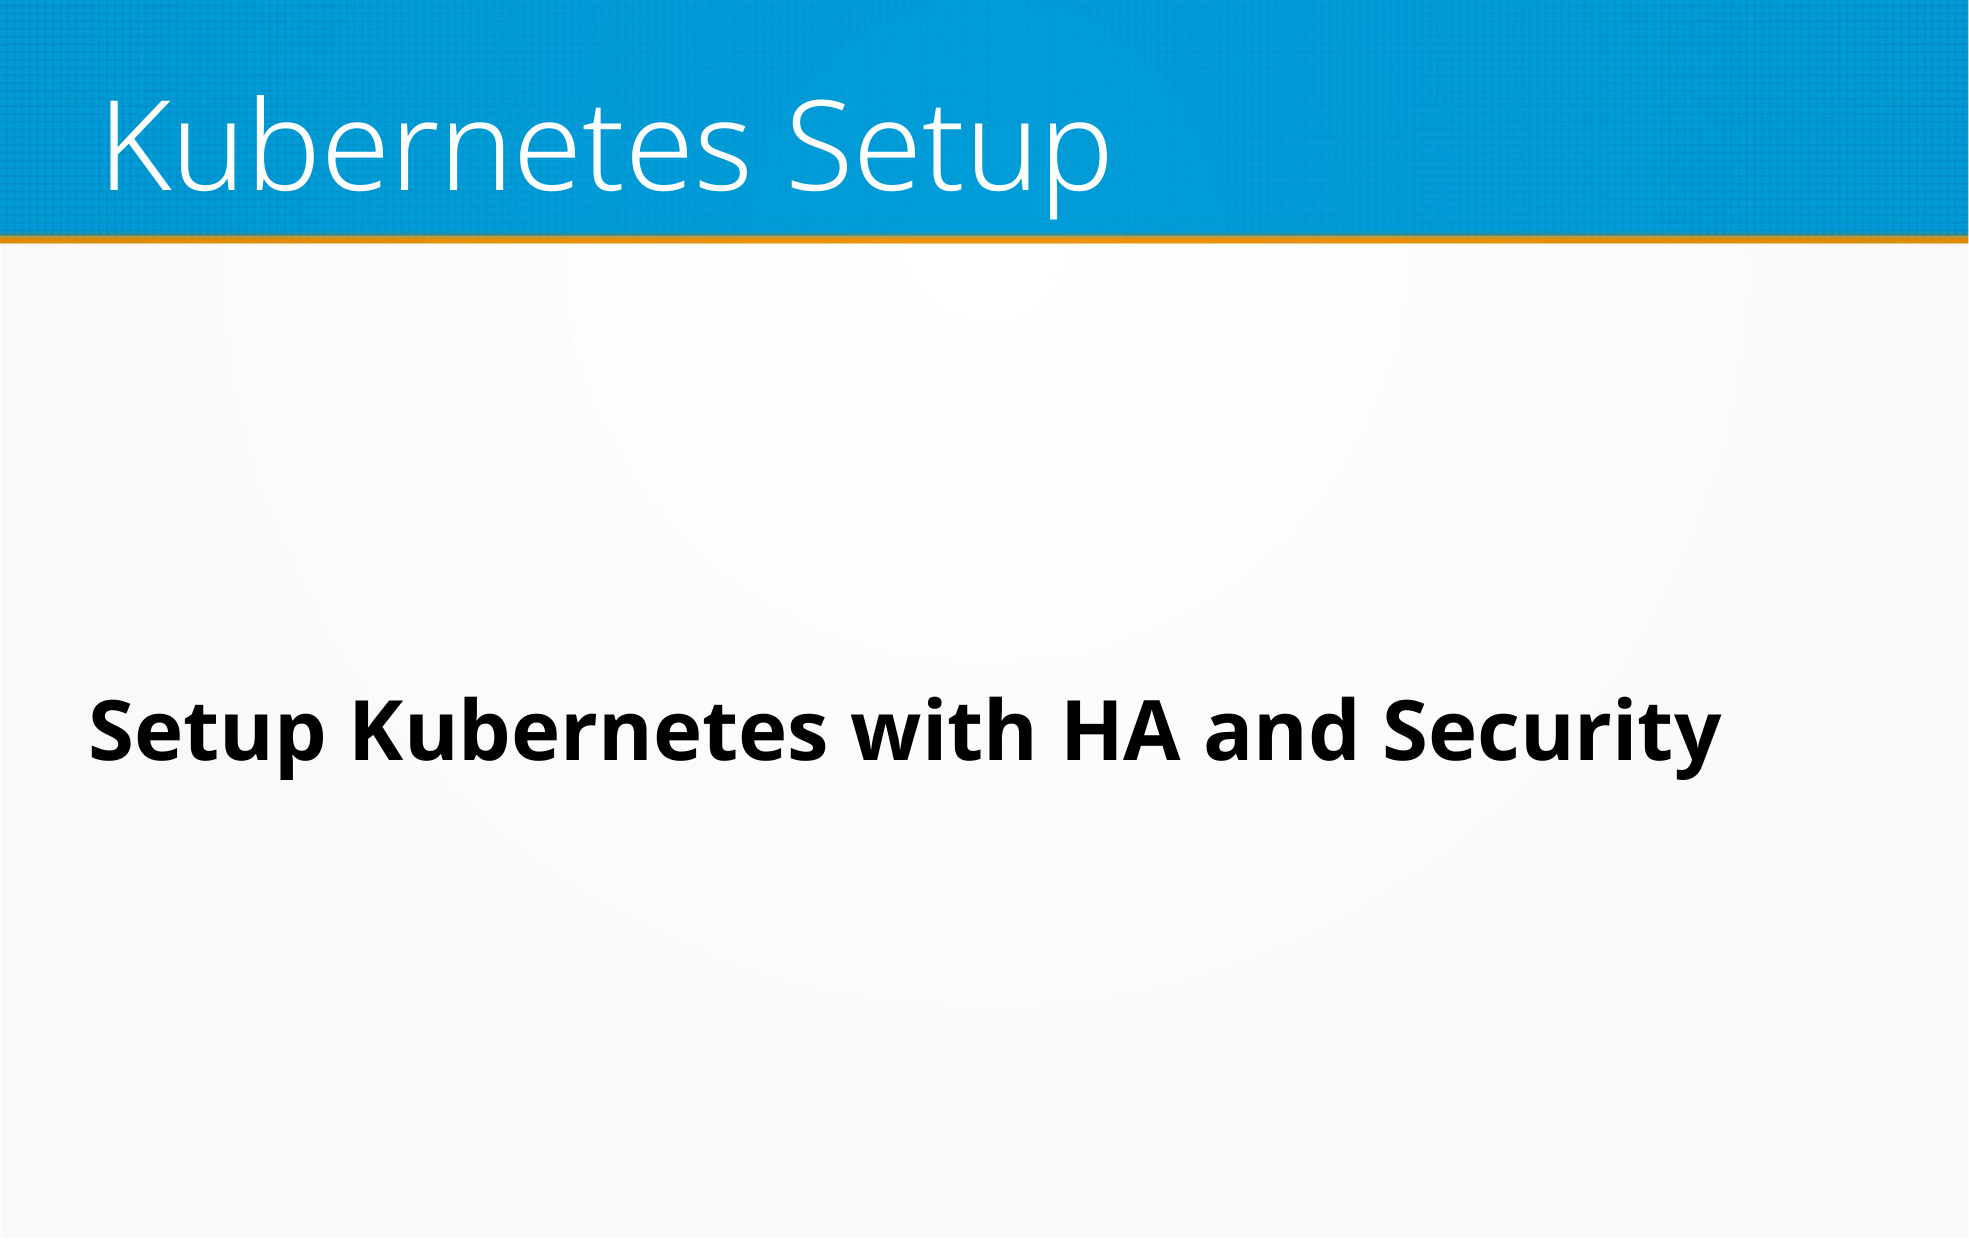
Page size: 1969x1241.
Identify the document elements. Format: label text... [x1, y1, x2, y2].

title Kubernetes Setup [98, 19, 1870, 227]
picture [0, 233, 1969, 1241]
text_box Setup Kubernetes with HA and Security [82, 293, 1772, 1163]
